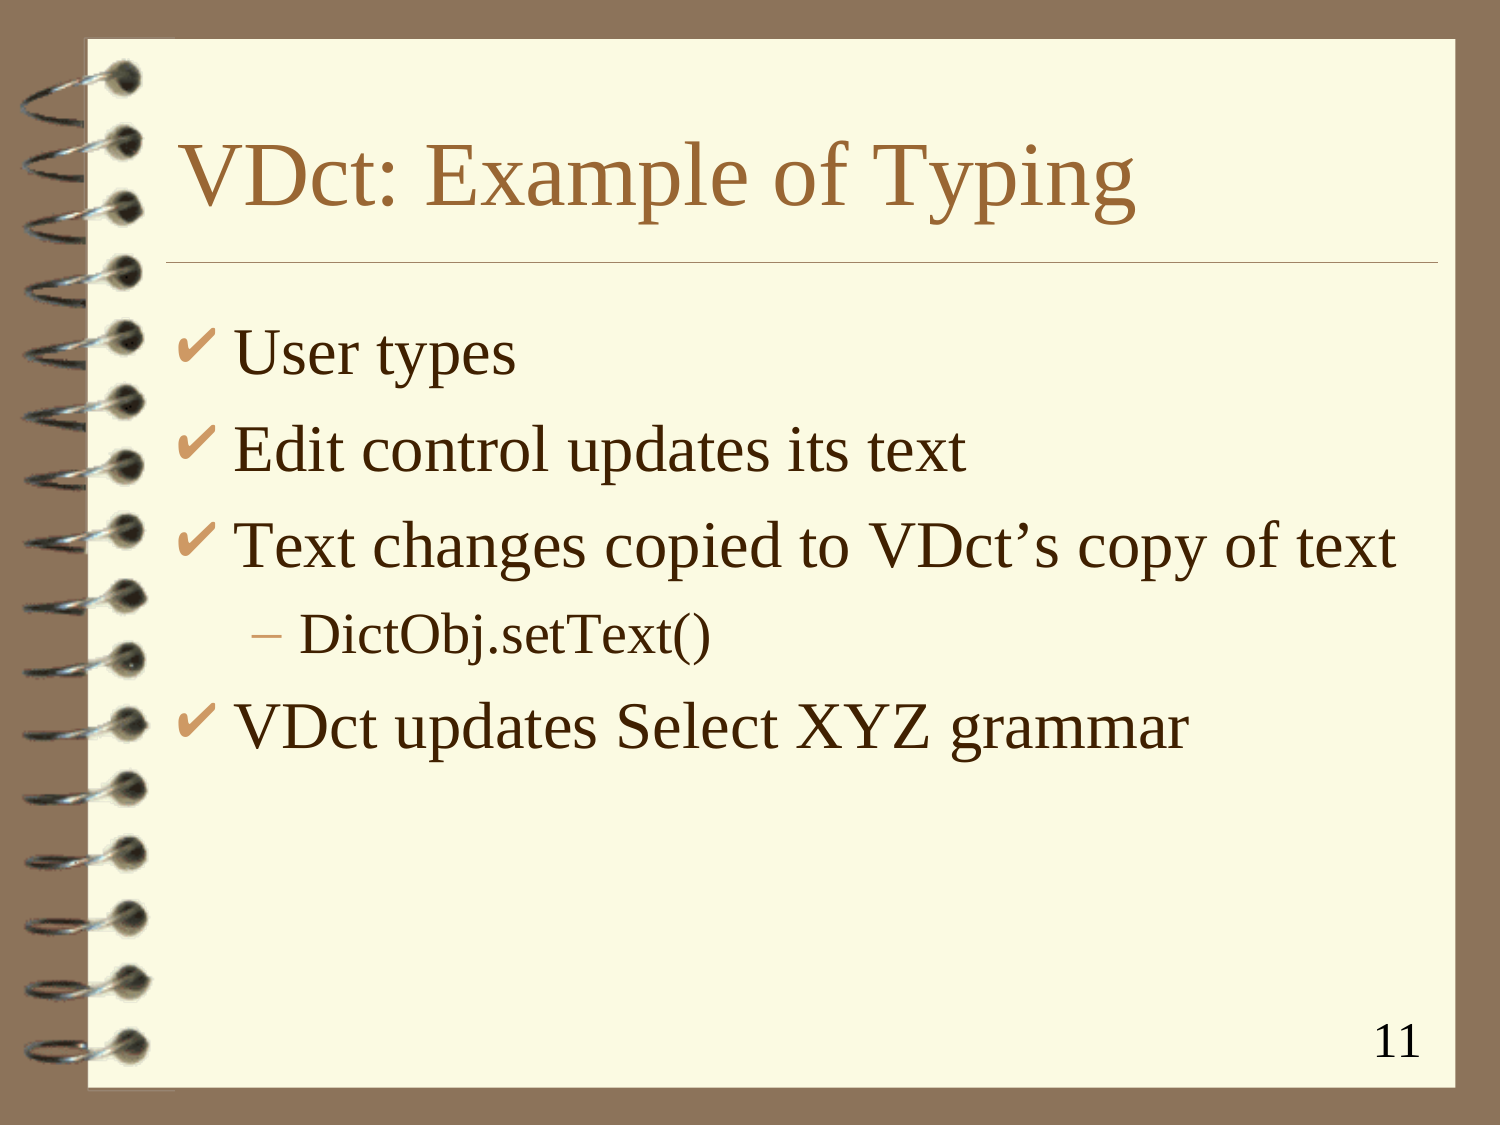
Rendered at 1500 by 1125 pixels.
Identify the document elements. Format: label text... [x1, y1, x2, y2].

list User types Edit control updates its text Text changes copied to VDct’s copy of text DictObj.setText() VDct updates Select XYZ grammar [162, 299, 1438, 976]
title VDct: Example of Typing [162, 74, 1438, 263]
picture [0, 0, 175, 1125]
